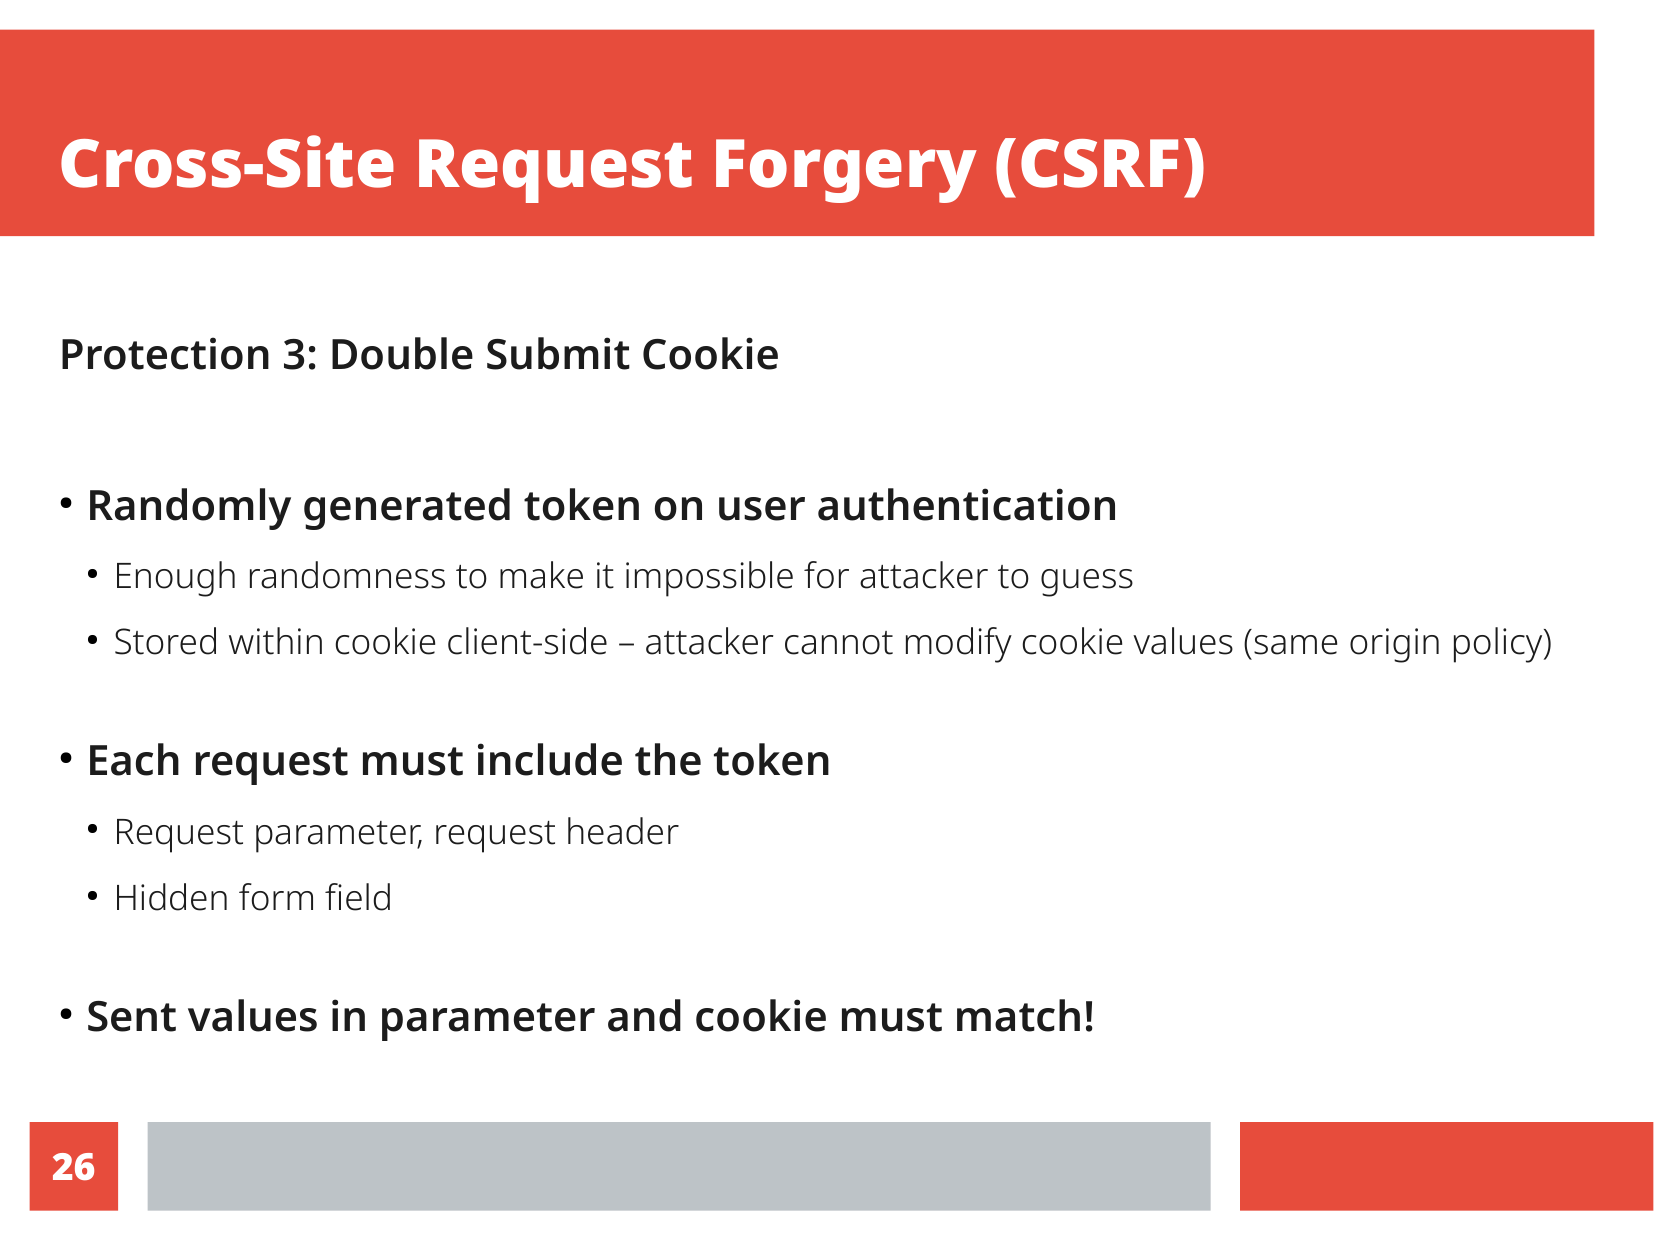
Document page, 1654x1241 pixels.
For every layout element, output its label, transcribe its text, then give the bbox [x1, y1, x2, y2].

list Protection 3: Double Submit Cookie Randomly generated token on user authentication Enough randomness to make it impossible for attacker to guess Stored within cookie client-side – attacker cannot modify cookie values (same origin policy) Each request must include the token Request parameter, request header Hidden form field Sent values in parameter and cookie must match! [59, 324, 1565, 1093]
title Cross-Site Request Forgery (CSRF) [59, 59, 1595, 207]
